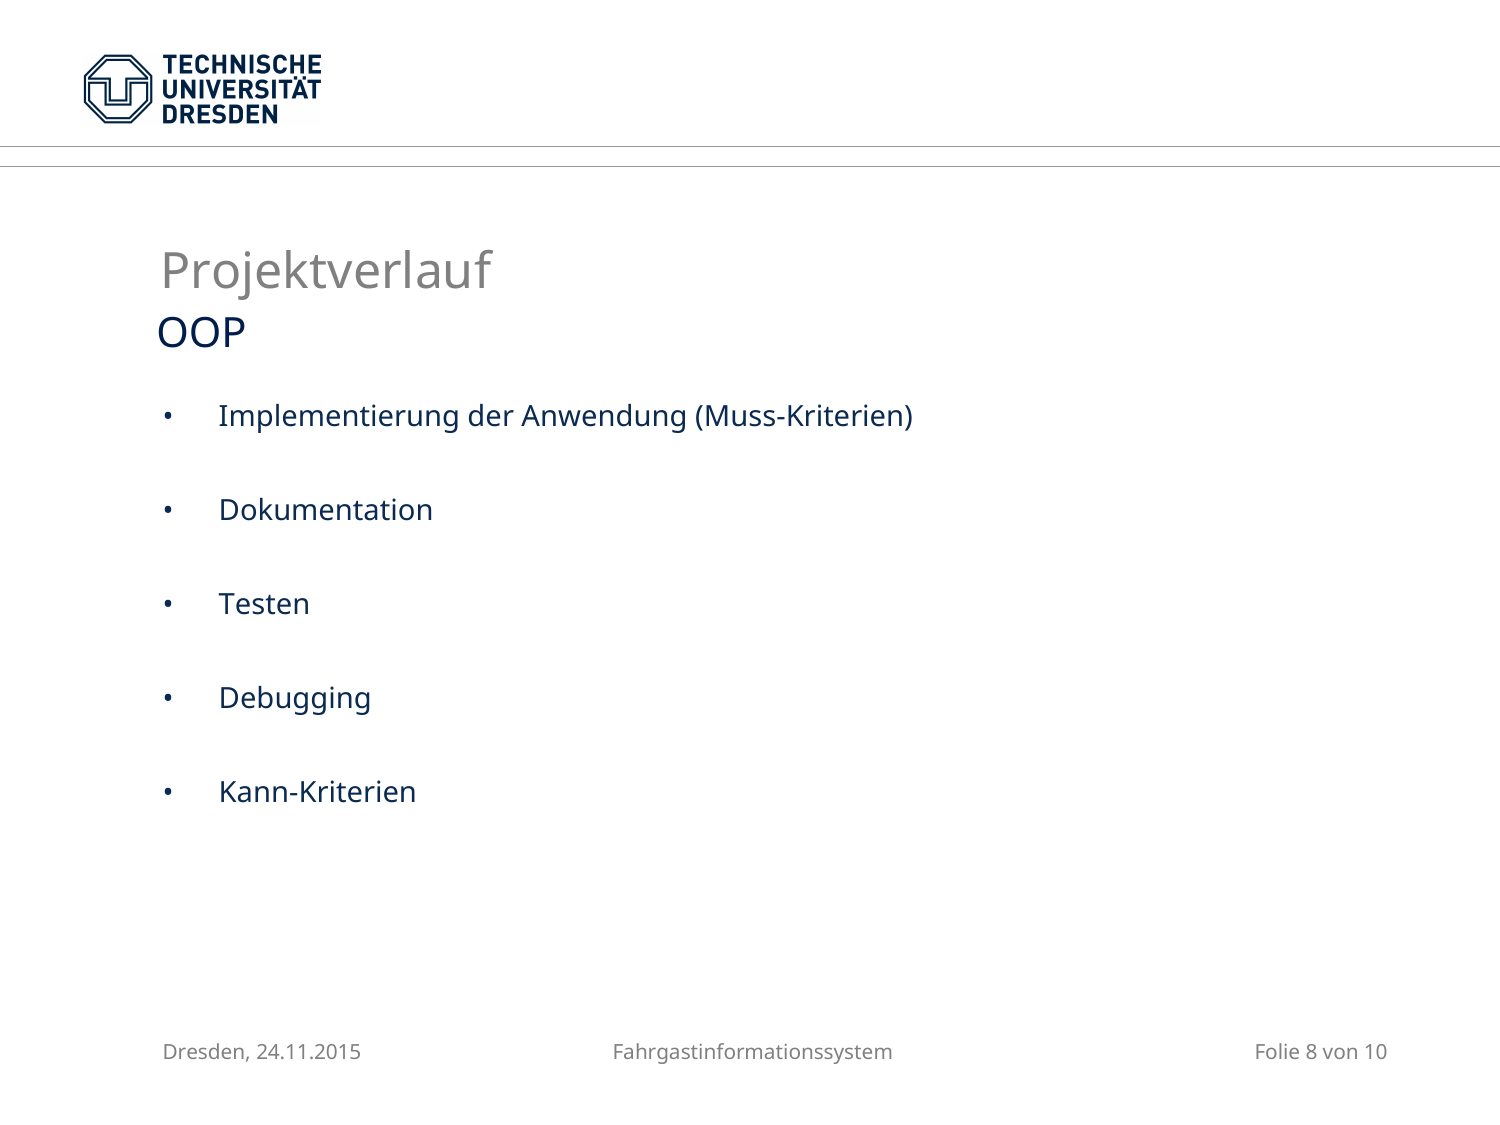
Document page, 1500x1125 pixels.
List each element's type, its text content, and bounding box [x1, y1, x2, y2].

title Projektverlauf [160, 230, 1392, 307]
list Implementierung der Anwendung (Muss-Kriterien) Dokumentation Testen Debugging Kann-Kriterien [162, 387, 1388, 963]
text_box OOP [156, 299, 1388, 363]
picture [83, 54, 321, 124]
